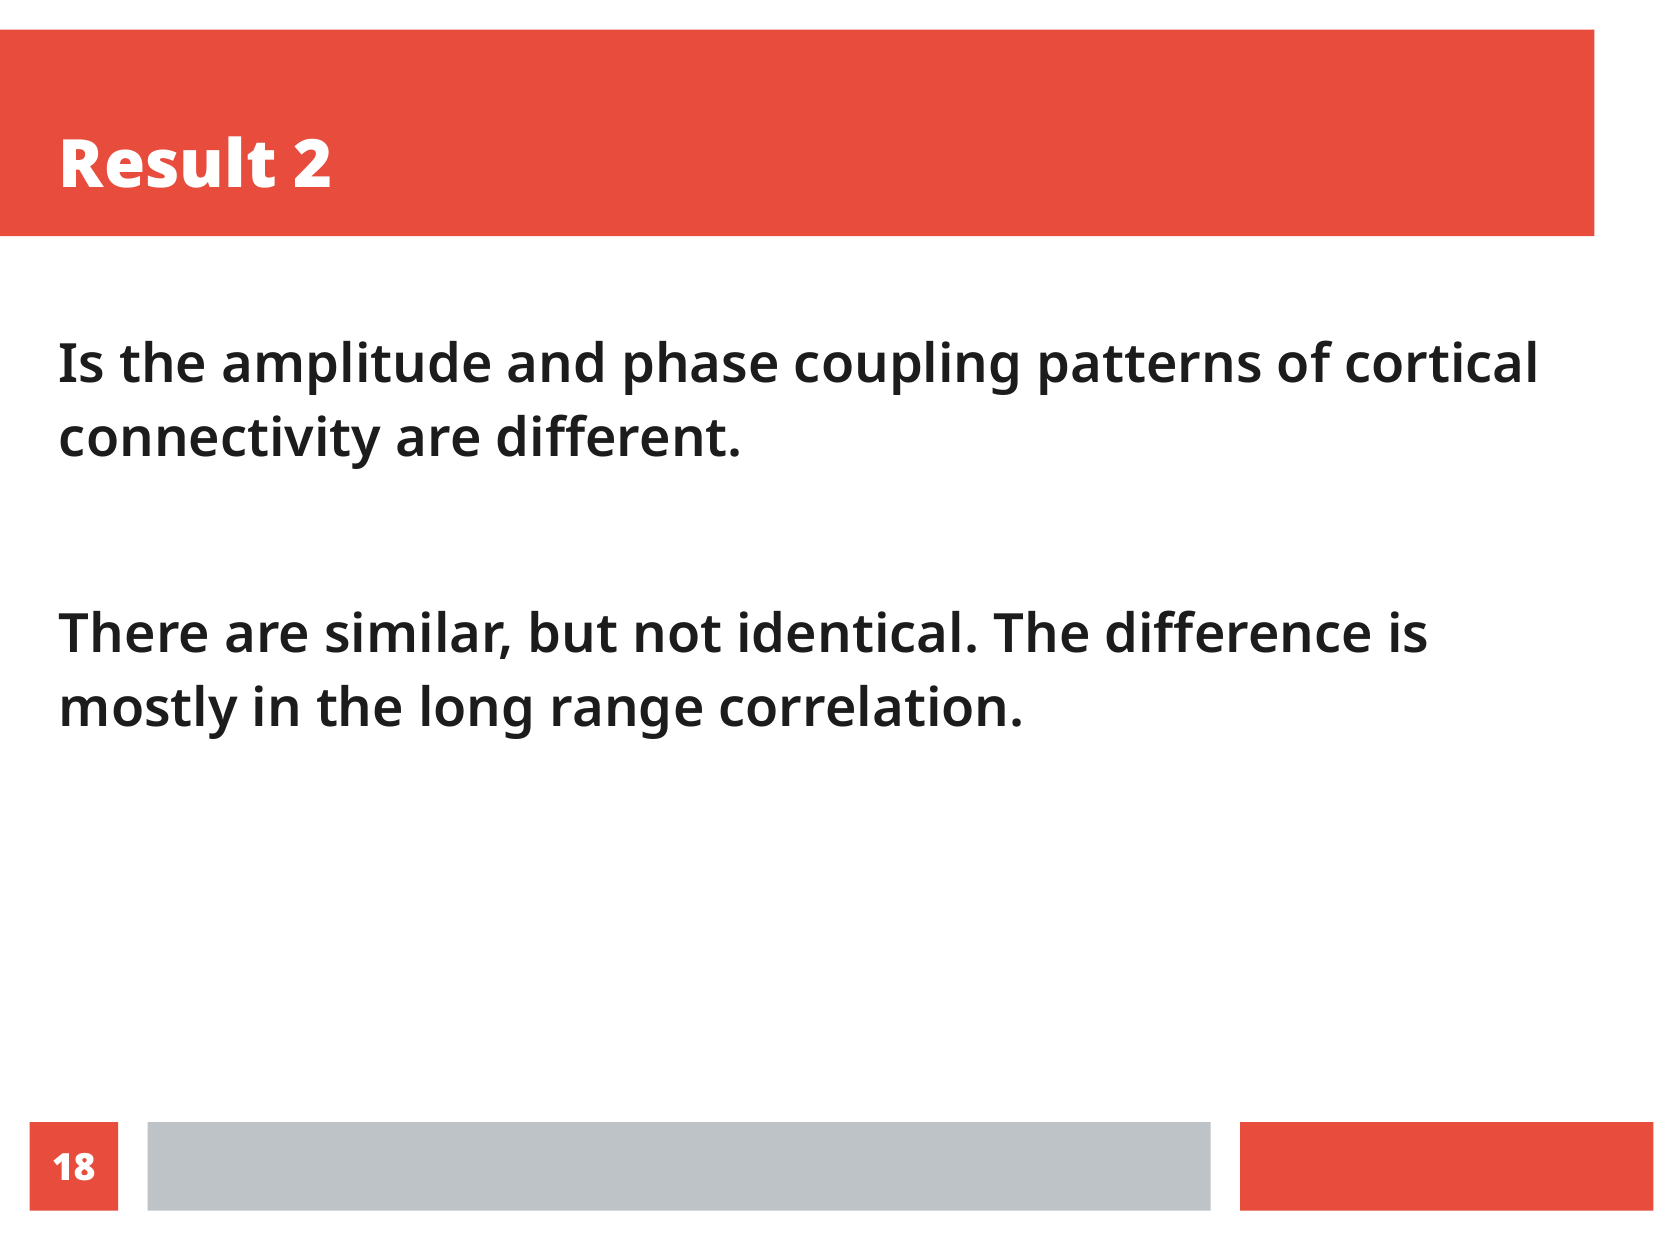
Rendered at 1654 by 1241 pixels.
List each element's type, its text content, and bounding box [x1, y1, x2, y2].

title Result 2 [59, 59, 1595, 207]
list Is the amplitude and phase coupling patterns of cortical connectivity are different. There are similar, but not identical. The difference is mostly in the long range correlation. [59, 324, 1565, 1093]
